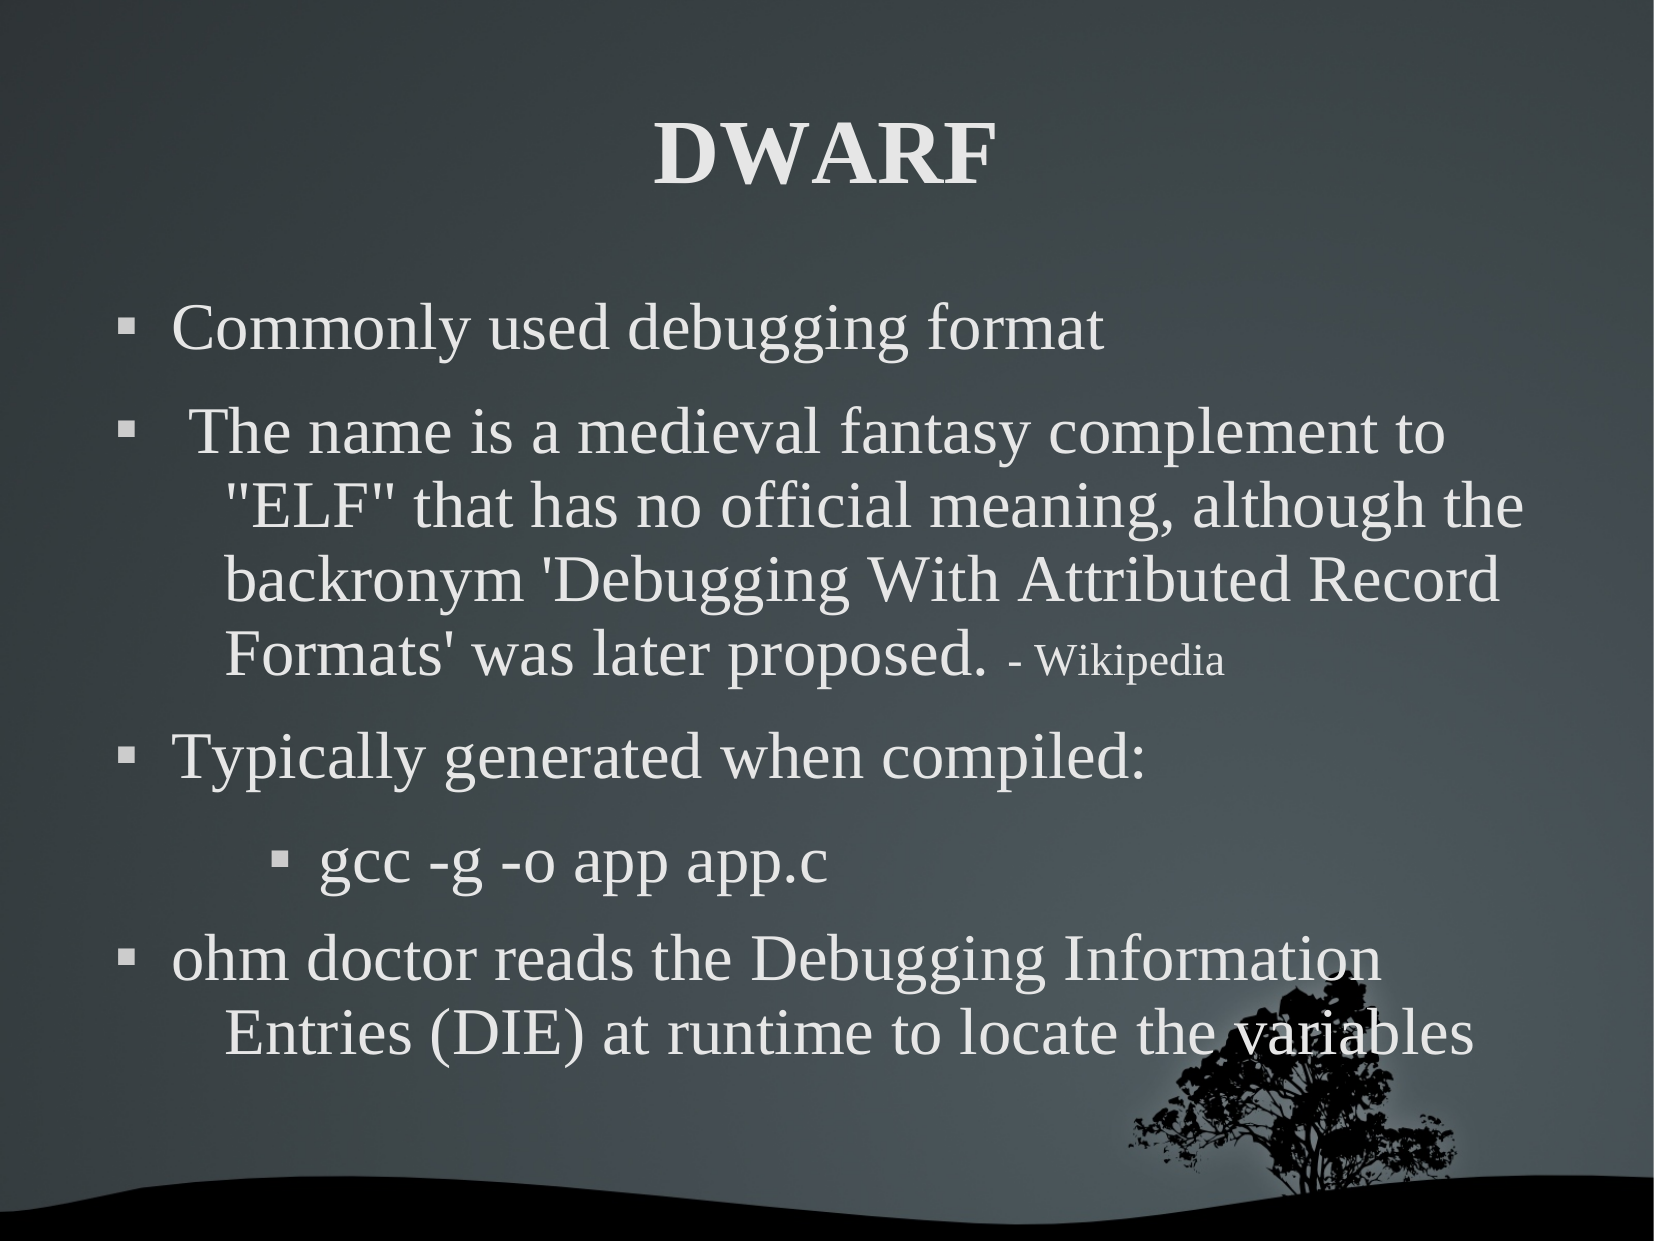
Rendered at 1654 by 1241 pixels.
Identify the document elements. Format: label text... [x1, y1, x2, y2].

picture [0, 0, 1654, 1241]
title DWARF [82, 49, 1571, 257]
list Commonly used debugging format The name is a medieval fantasy complement to "ELF" that has no official meaning, although the backronym 'Debugging With Attributed Record Formats' was later proposed. - Wikipedia Typically generated when compiled: gcc -g -o app app.c ohm doctor reads the Debugging Information Entries (DIE) at runtime to locate the variables [82, 290, 1571, 1130]
